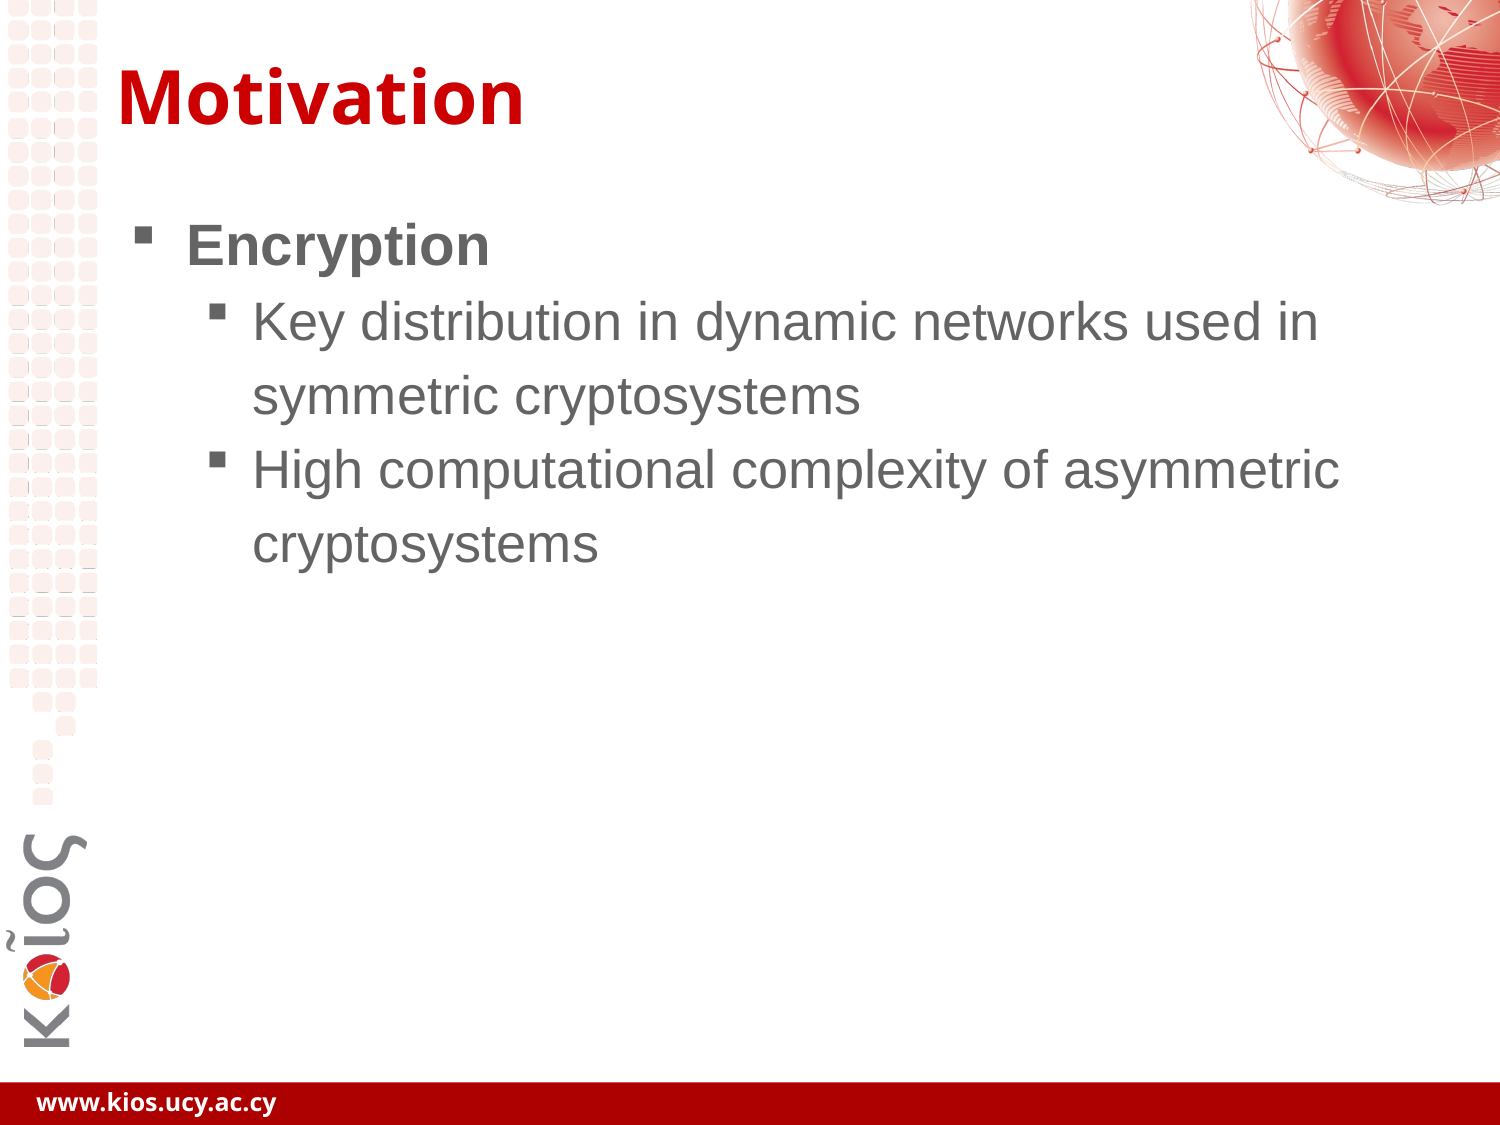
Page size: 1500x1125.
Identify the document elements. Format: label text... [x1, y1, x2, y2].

title Motivation [100, 31, 1304, 159]
picture [1233, 0, 1500, 225]
list Encryption Key distribution in dynamic networks used in symmetric cryptosystems High computational complexity of asymmetric cryptosystems [115, 190, 1441, 1047]
picture [6, 835, 87, 1047]
